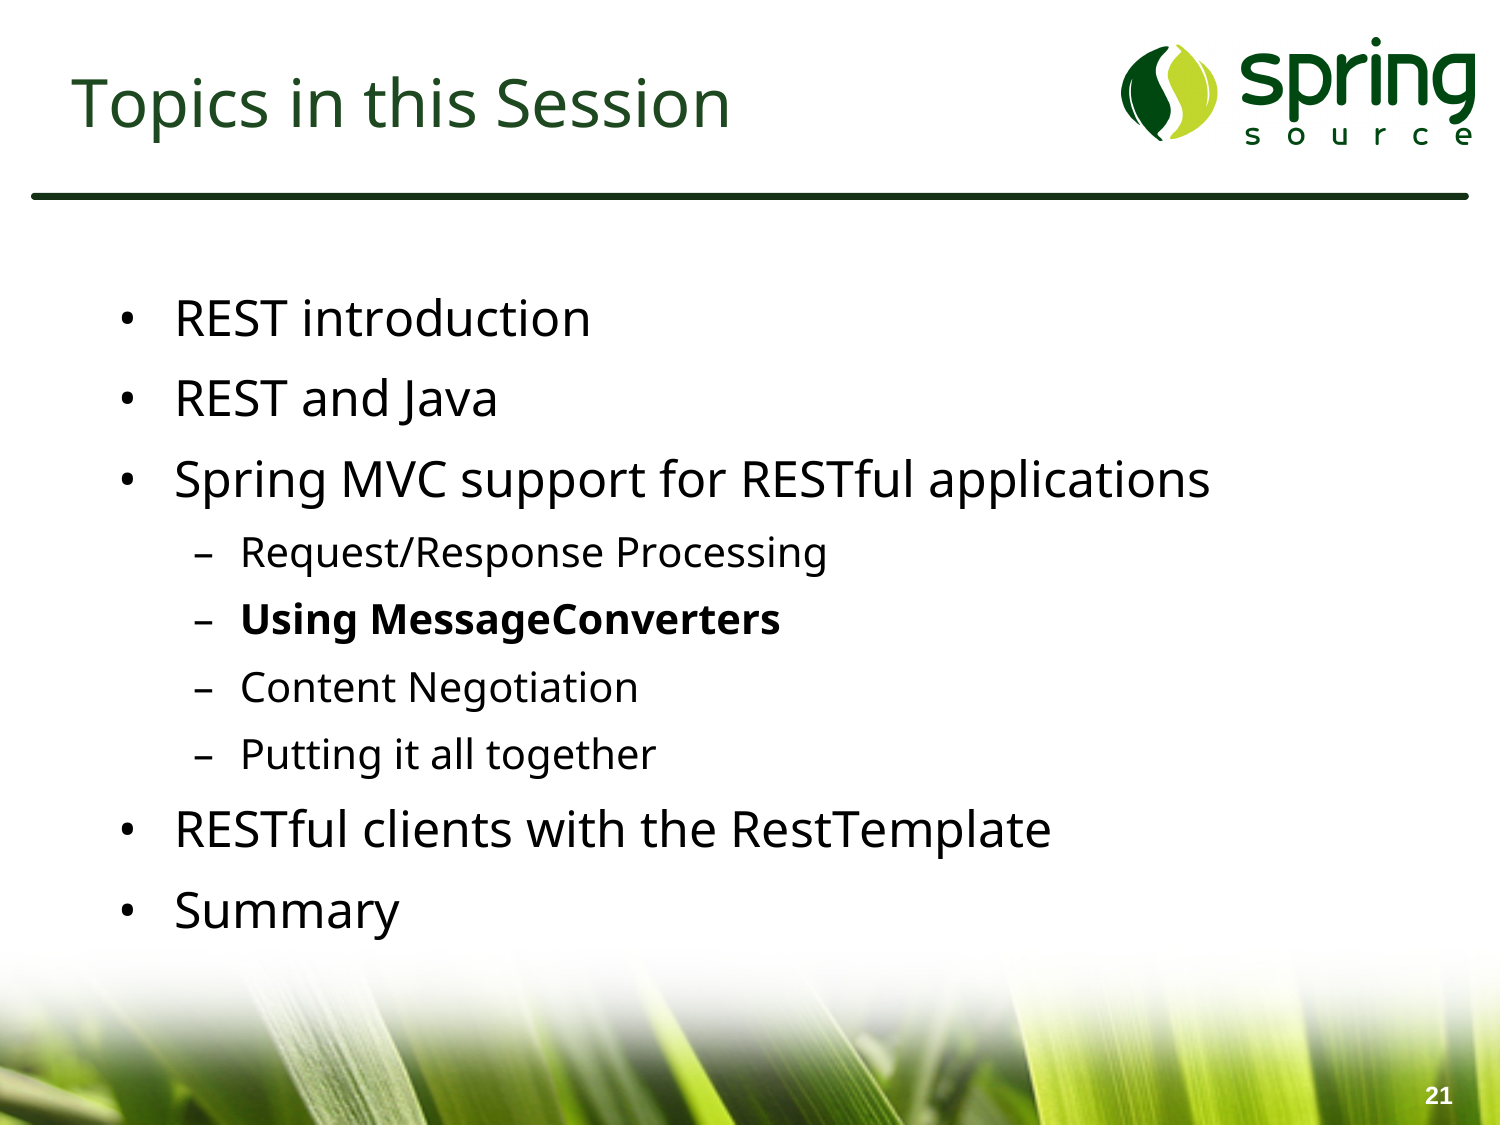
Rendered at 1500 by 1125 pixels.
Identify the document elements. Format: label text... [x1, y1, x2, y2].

title Topics in this Session [56, 48, 1089, 212]
list REST introduction REST and Java Spring MVC support for RESTful applications Request/Response Processing Using MessageConverters Content Negotiation Putting it all together RESTful clients with the RestTemplate Summary [103, 275, 1441, 938]
picture [1121, 37, 1475, 145]
picture [0, 944, 1500, 1125]
